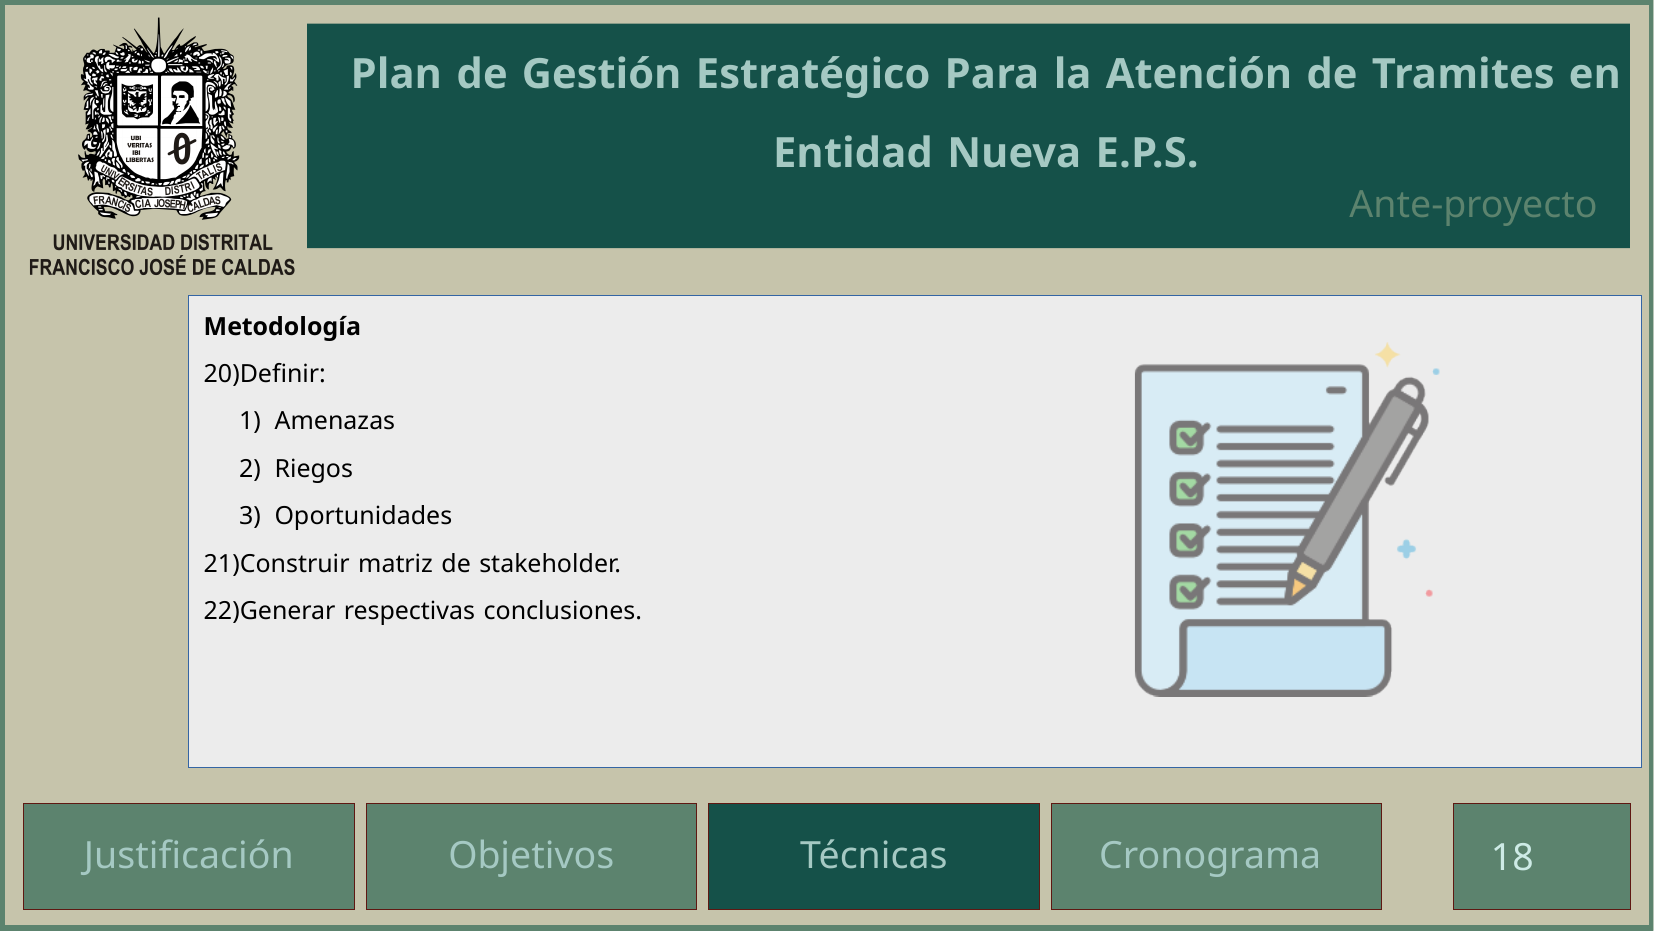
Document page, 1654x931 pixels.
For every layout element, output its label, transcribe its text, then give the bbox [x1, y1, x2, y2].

text_box [0, 0, 1654, 931]
text_box Objetivos [366, 803, 697, 910]
text_box Técnicas [708, 803, 1040, 910]
text_box <número> [1393, 814, 1631, 901]
text_box Ante-proyecto [1334, 162, 1642, 249]
picture [1110, 342, 1465, 697]
text_box Justificación [23, 803, 355, 910]
picture [12, 0, 308, 296]
text_box Cronograma [1051, 803, 1382, 910]
text_box Metodología Definir: Amenazas Riegos Oportunidades Construir matriz de stakeholder. Generar respectivas conclusiones. [188, 295, 1642, 768]
text_box Plan de Gestión Estratégico Para la Atención de Tramites en Entidad Nueva E.P.S. [318, 27, 1654, 201]
